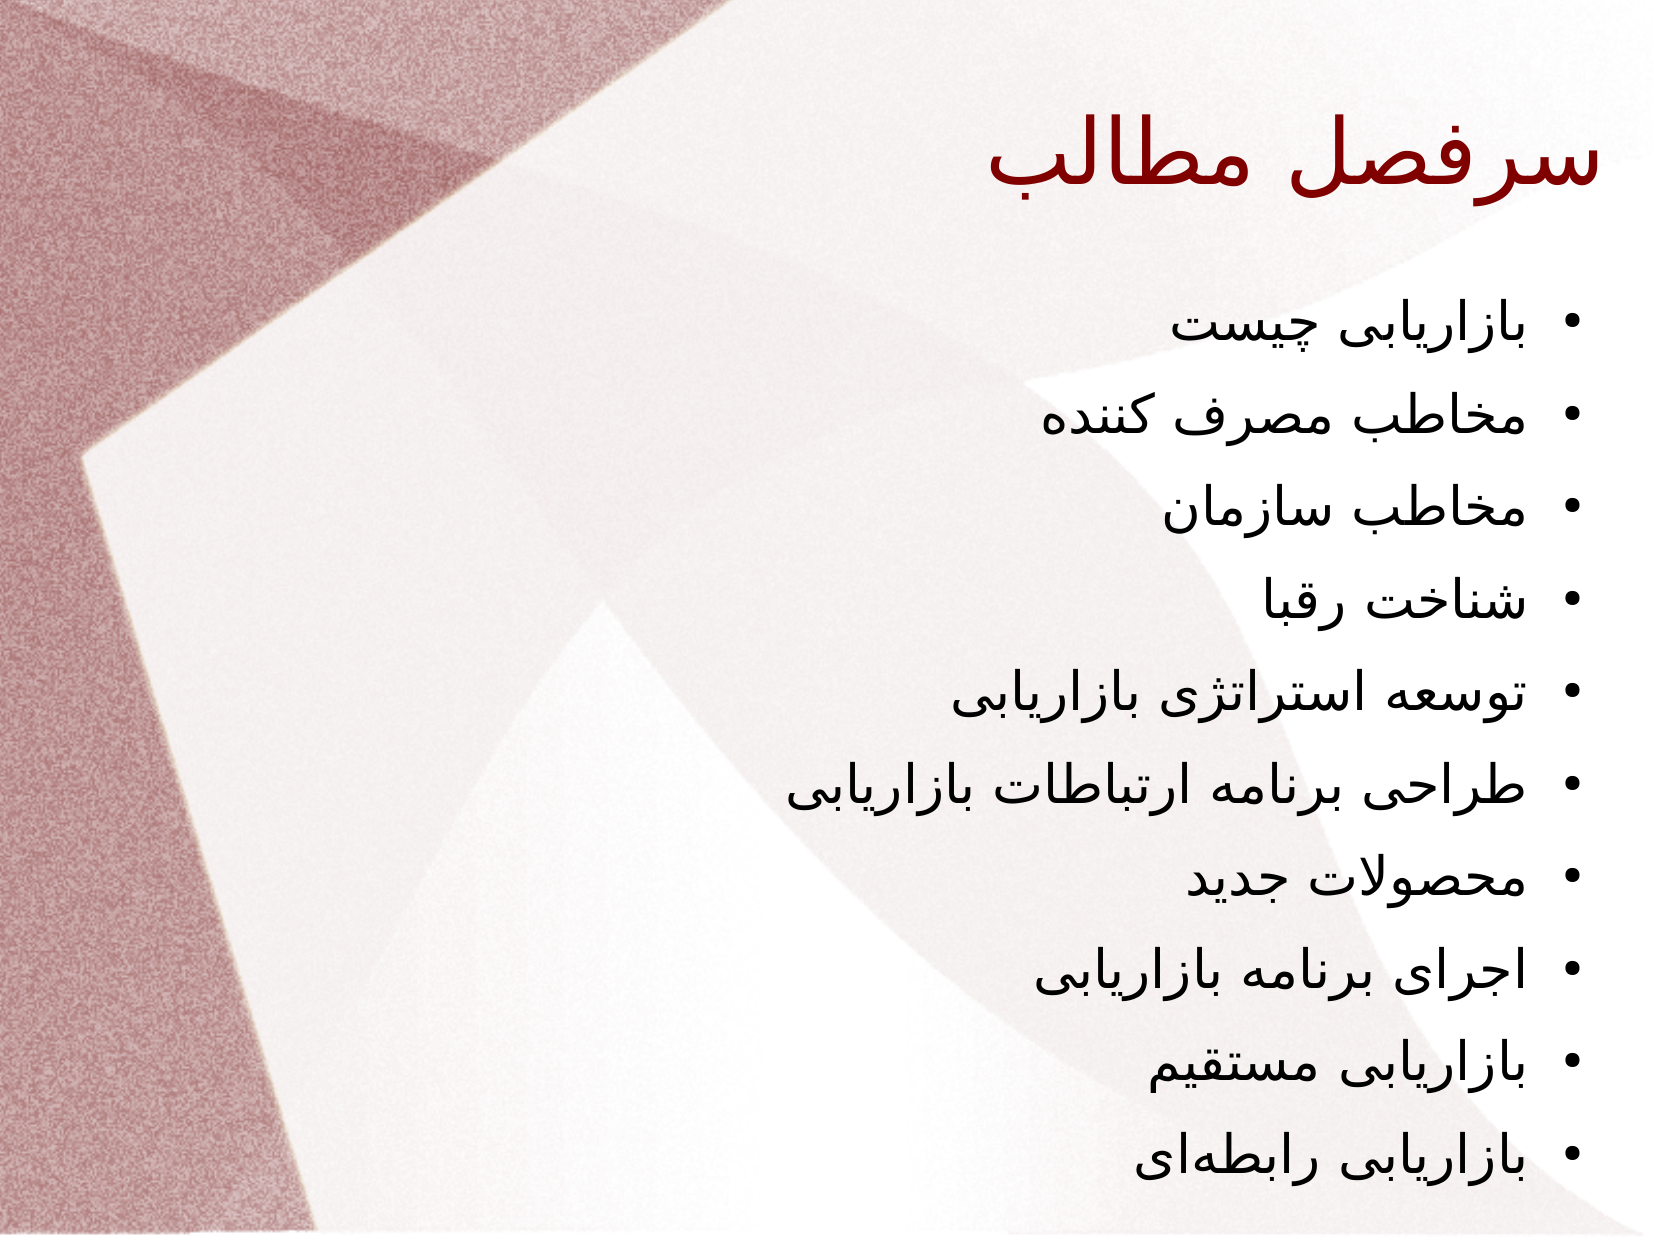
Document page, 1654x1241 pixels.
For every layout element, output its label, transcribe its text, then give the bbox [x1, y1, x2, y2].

list بازاریابی چیست مخاطب مصرف کننده مخاطب سازمان شناخت رقبا توسعه استراتژی بازاریابی طراحی برنامه ارتباطات بازاریابی محصولات جدید اجرای برنامه بازاریابی بازاریابی مستقیم بازاریابی رابطه‌ای [324, 290, 1600, 1211]
picture [0, 0, 1654, 1241]
title سرفصل مطالب [596, 49, 1606, 257]
